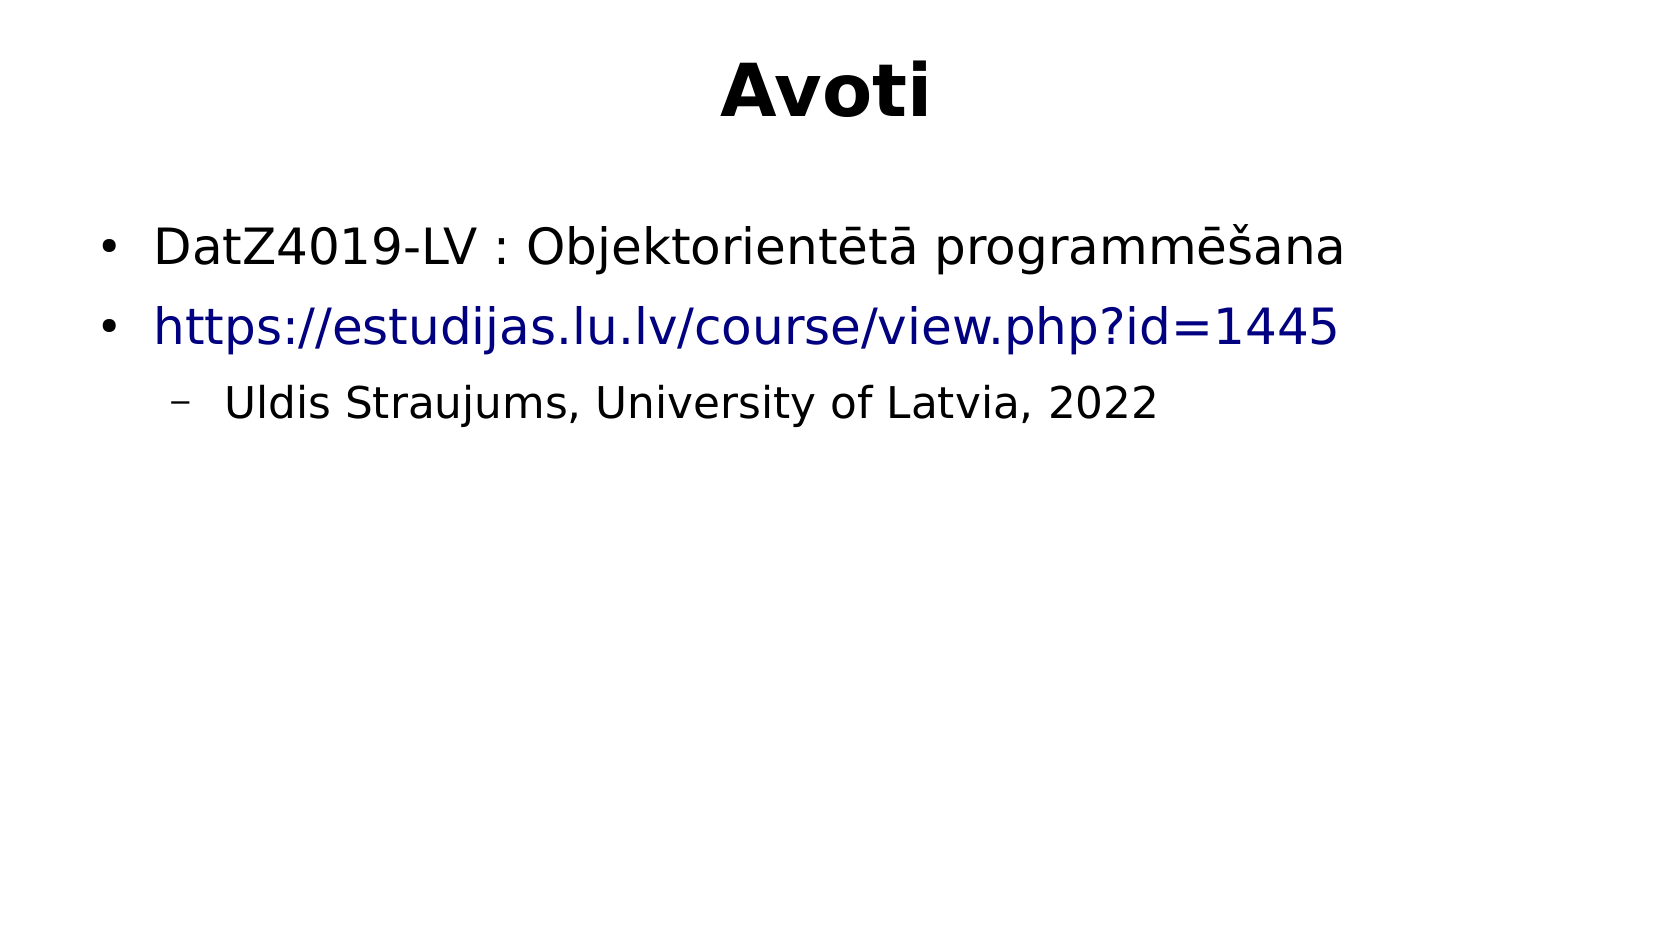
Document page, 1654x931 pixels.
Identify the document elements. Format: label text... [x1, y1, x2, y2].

title Avoti [82, 37, 1571, 147]
list DatZ4019-LV : Objektorientētā programmēšana https://estudijas.lu.lv/course/view.php?id=1445 Uldis Straujums, University of Latvia, 2022 [82, 217, 1571, 758]
